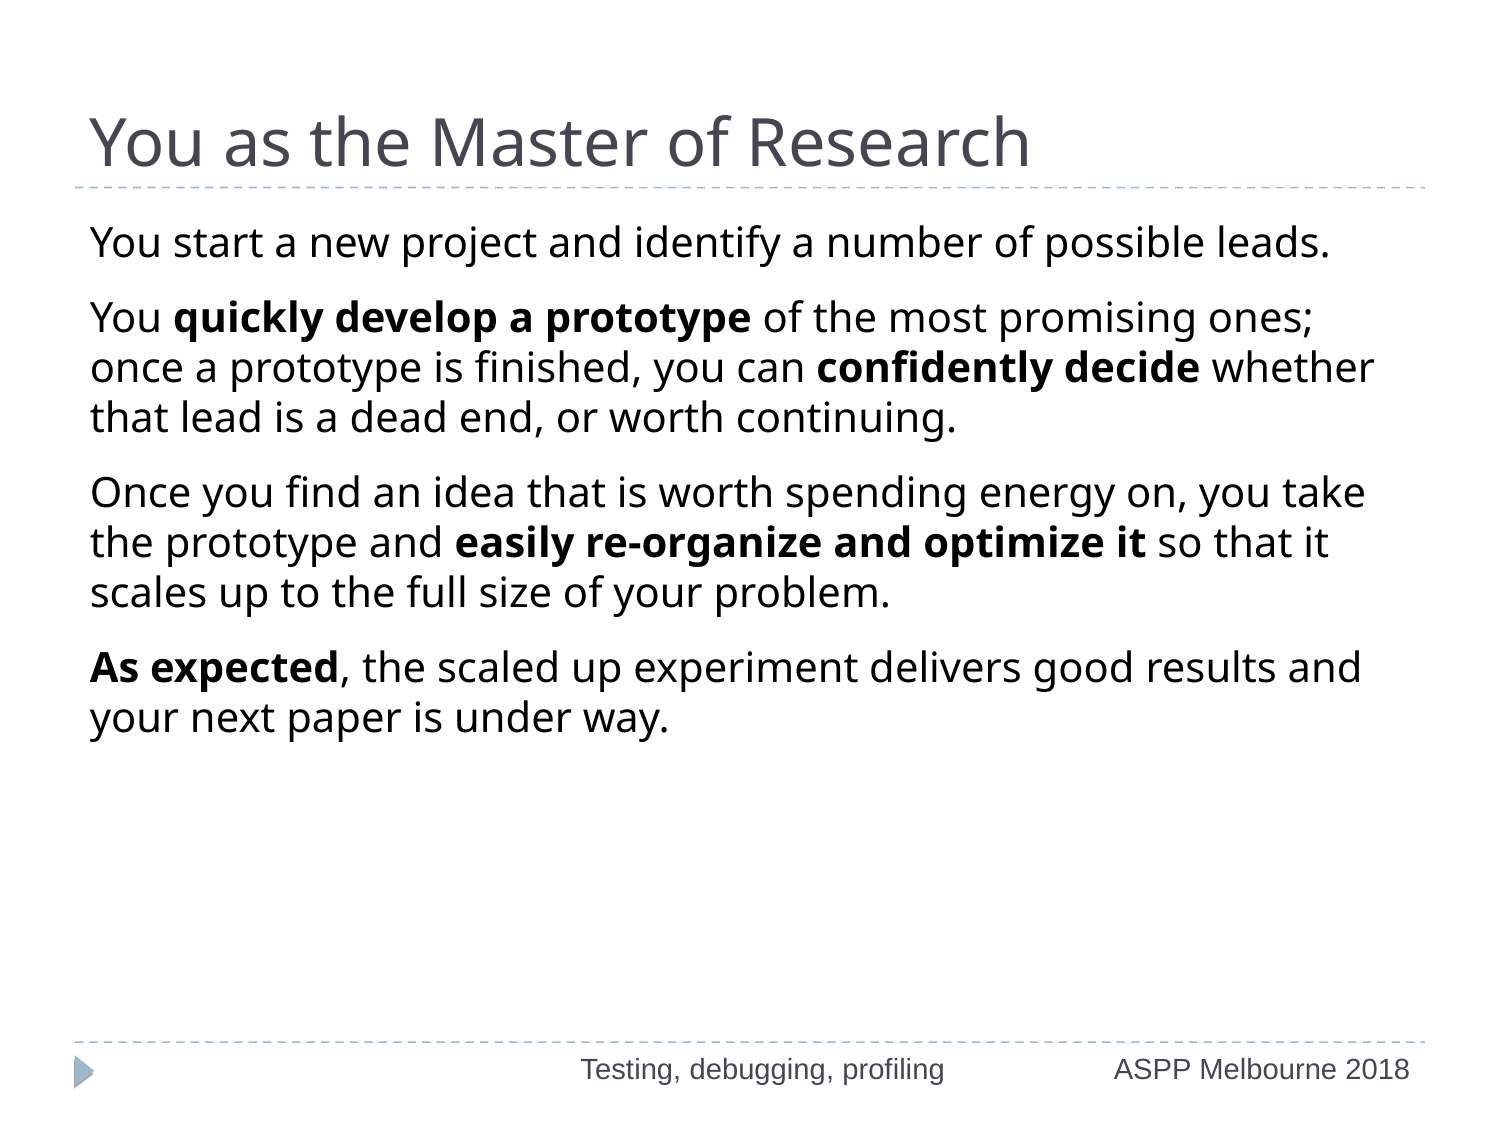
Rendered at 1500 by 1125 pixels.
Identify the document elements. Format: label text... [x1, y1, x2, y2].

list You start a new project and identify a number of possible leads. You quickly develop a prototype of the most promising ones; once a prototype is finished, you can confidently decide whether that lead is a dead end, or worth continuing. Once you find an idea that is worth spending energy on, you take the prototype and easily re-organize and optimize it so that it scales up to the full size of your problem. As expected, the scaled up experiment delivers good results and your next paper is under way. [75, 208, 1425, 1010]
slide_number ASPP Melbourne 2018 [1051, 1042, 1426, 1103]
title You as the Master of Research [75, 24, 1425, 188]
footer Testing, debugging, profiling [475, 1042, 1051, 1103]
